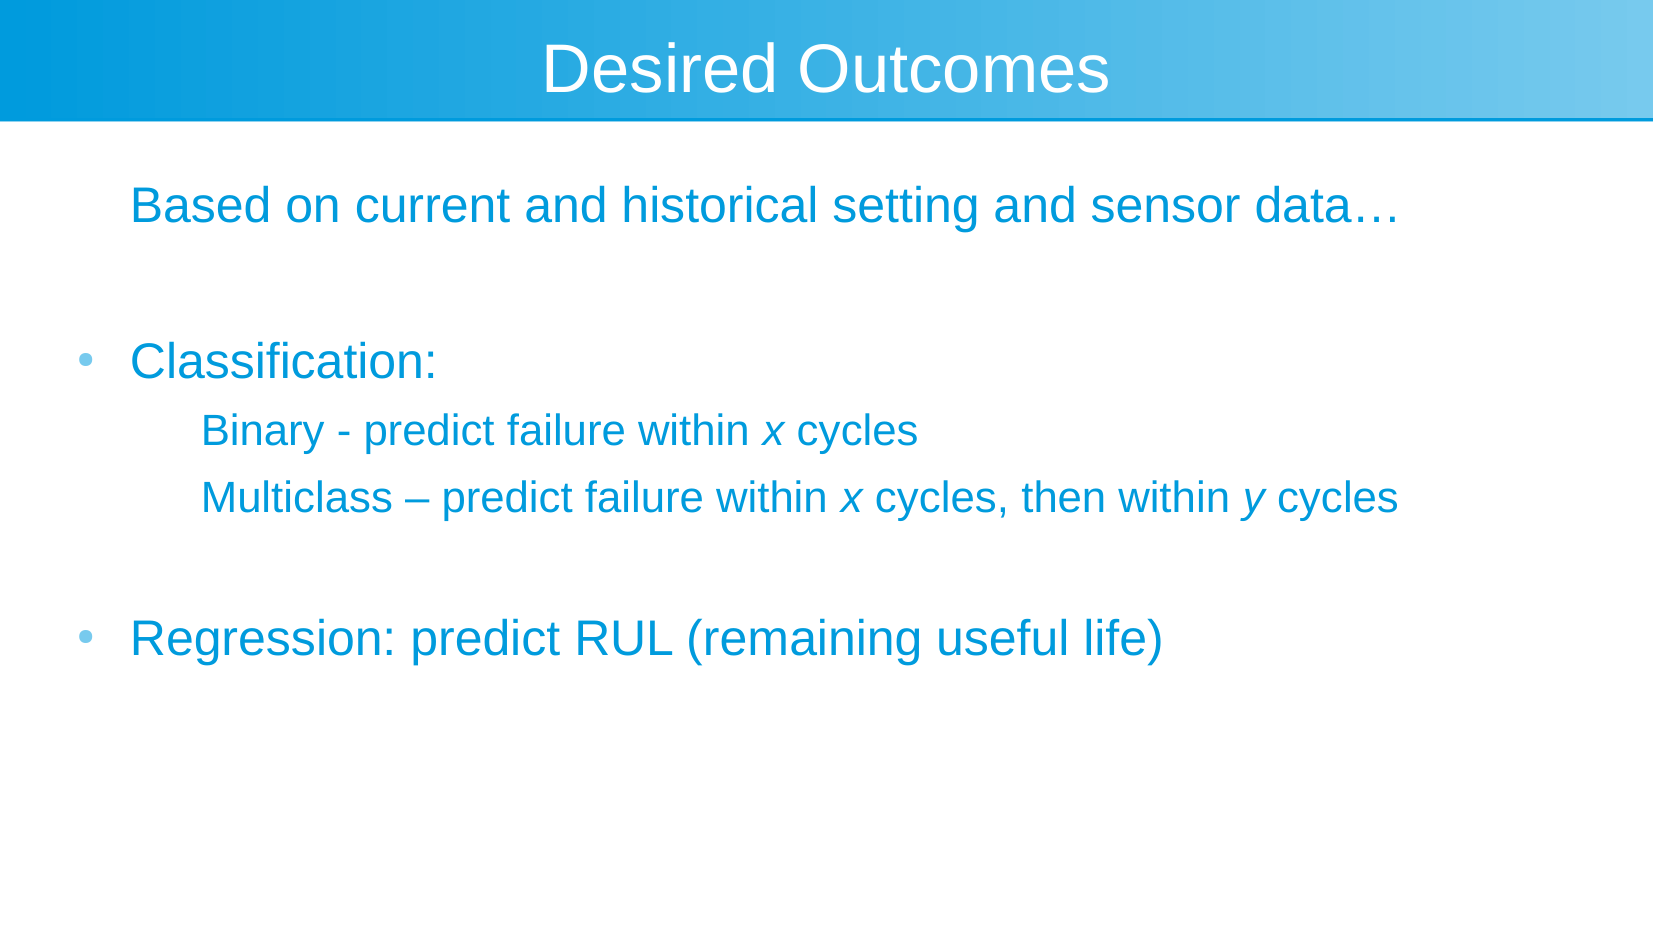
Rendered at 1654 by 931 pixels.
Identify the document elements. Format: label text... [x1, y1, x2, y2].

title Desired Outcomes [59, 29, 1595, 108]
list Based on current and historical setting and sensor data… Classification: Binary - predict failure within x cycles Multiclass – predict failure within x cycles, then within y cycles Regression: predict RUL (remaining useful life) [59, 177, 1595, 768]
